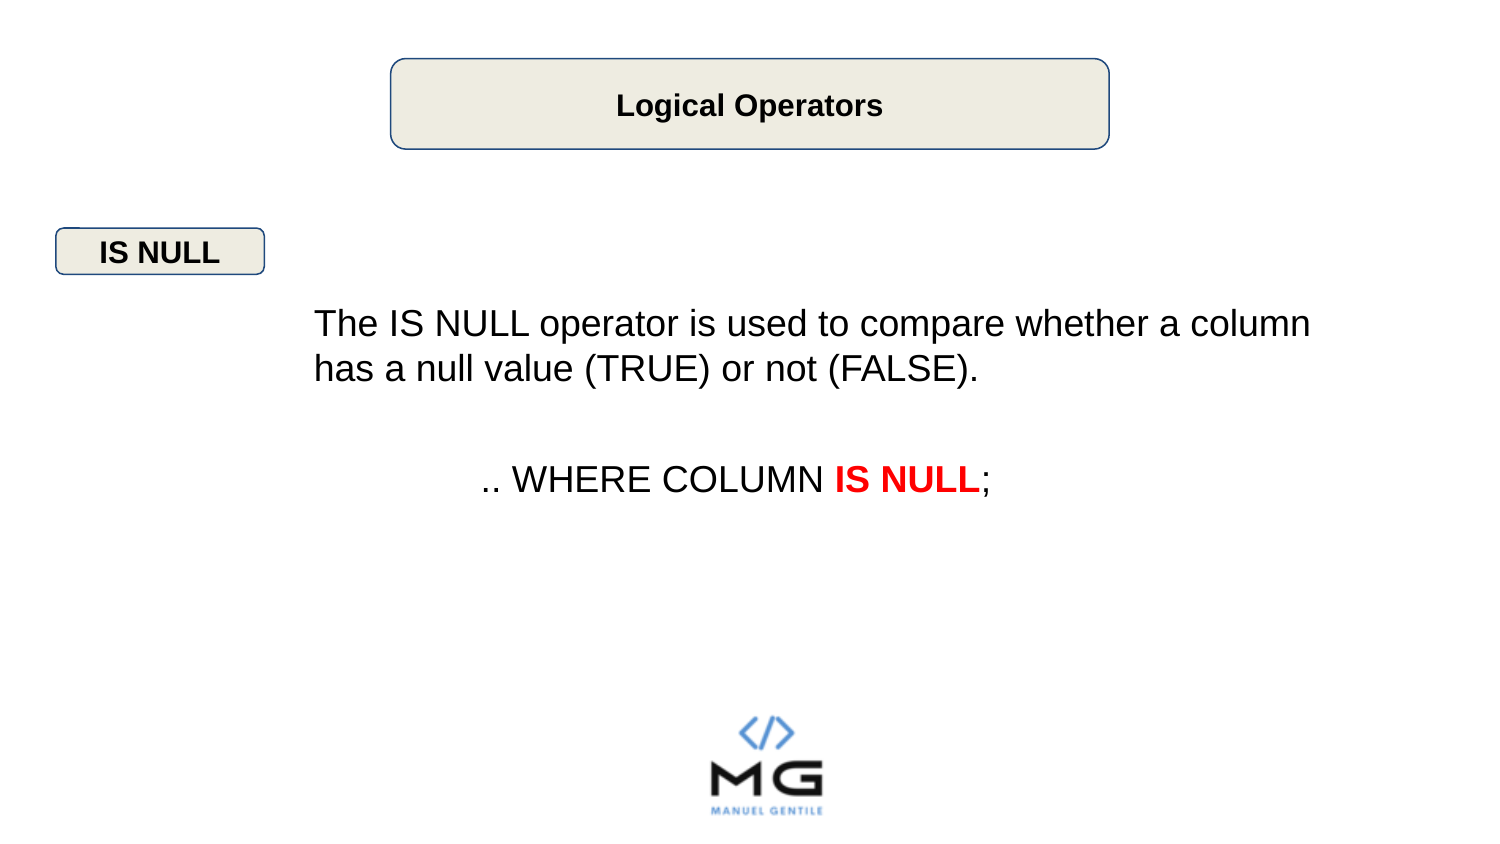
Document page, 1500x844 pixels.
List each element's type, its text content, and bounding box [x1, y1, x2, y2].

text_box Logical Operators [390, 58, 1110, 150]
picture [688, 687, 846, 844]
text_box IS NULL [55, 228, 265, 275]
text_box The IS NULL operator is used to compare whether a column has a null value (TRUE) or not (FALSE). [298, 283, 1388, 408]
text_box .. WHERE COLUMN IS NULL; [465, 440, 1035, 510]
